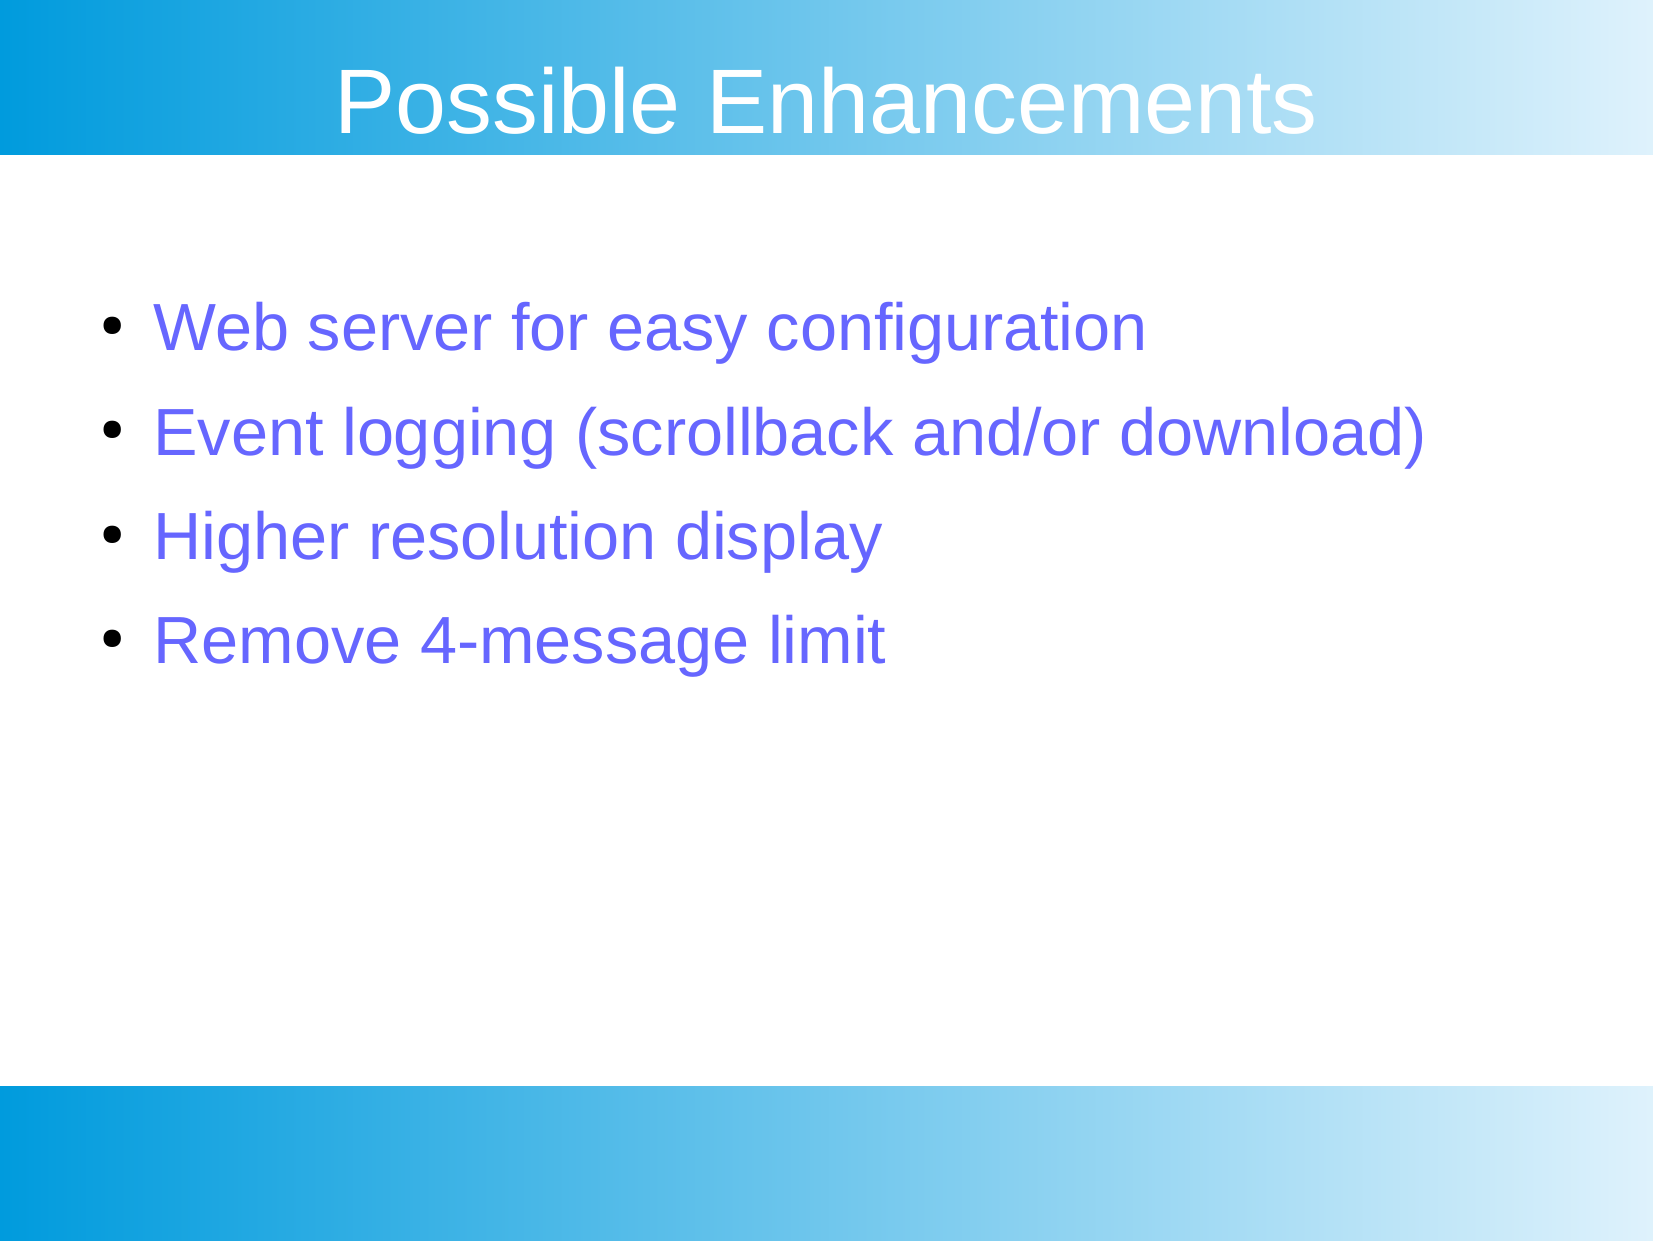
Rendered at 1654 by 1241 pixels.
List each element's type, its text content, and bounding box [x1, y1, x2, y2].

title Possible Enhancements [82, 49, 1571, 155]
list Web server for easy configuration Event logging (scrollback and/or download) Higher resolution display Remove 4-message limit [82, 290, 1571, 1010]
